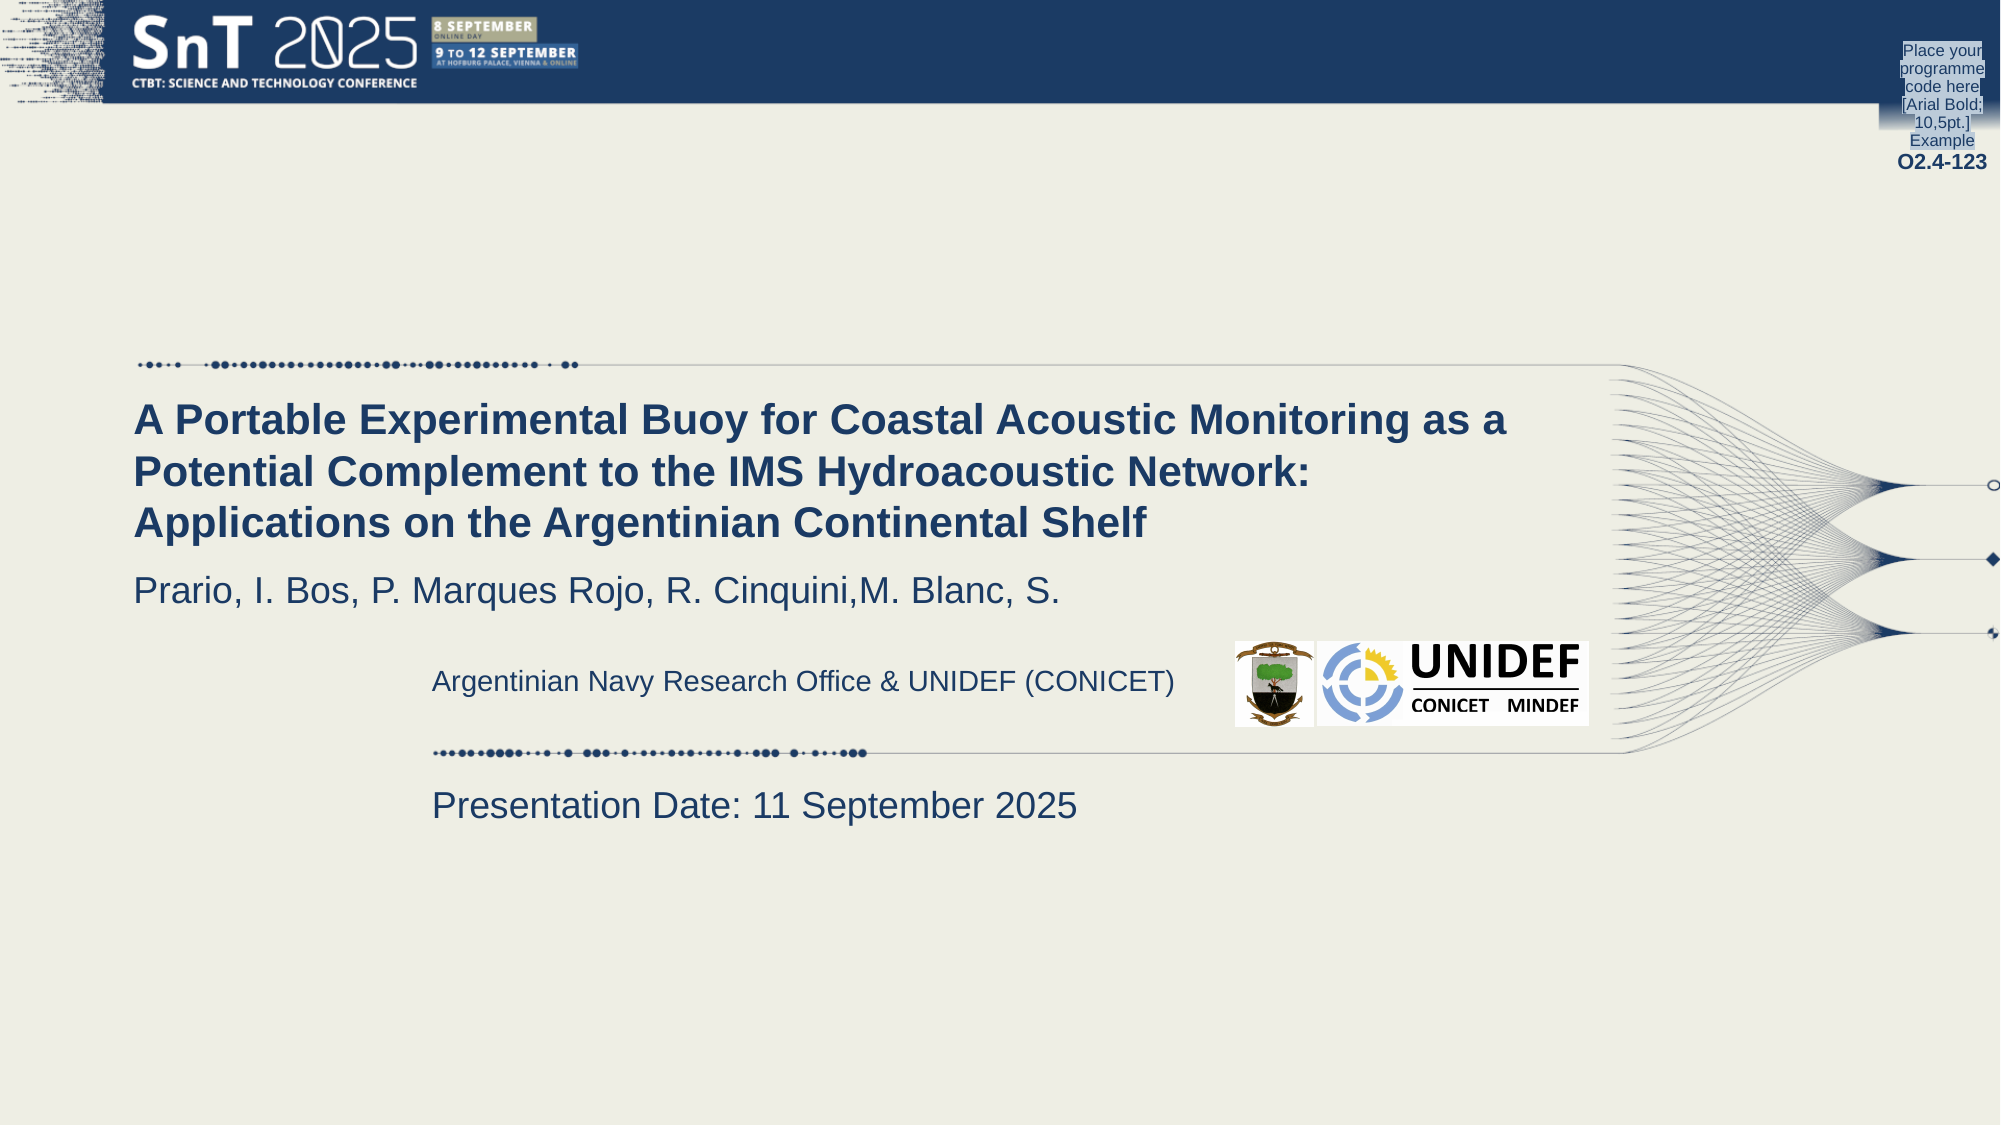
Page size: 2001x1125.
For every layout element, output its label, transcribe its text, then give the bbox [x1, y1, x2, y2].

text_box Place your programme code here [Arial Bold; 10,5pt.] Example O2.4-123 [1884, 0, 2000, 174]
text_box Argentinian Navy Research Office & UNIDEF (CONICET) [431, 629, 1207, 731]
text_box Prario, I. Bos, P. Marques Rojo, R. Cinquini,M. Blanc, S. [133, 548, 1579, 630]
text_box Presentation Date: 11 September 2025 [431, 781, 1579, 827]
text_box A Portable Experimental Buoy for Coastal Acoustic Monitoring as a Potential Complement to the IMS Hydroacoustic Network: Applications on the Argentinian Continental Shelf [133, 390, 1579, 548]
picture [0, 0, 2001, 1125]
